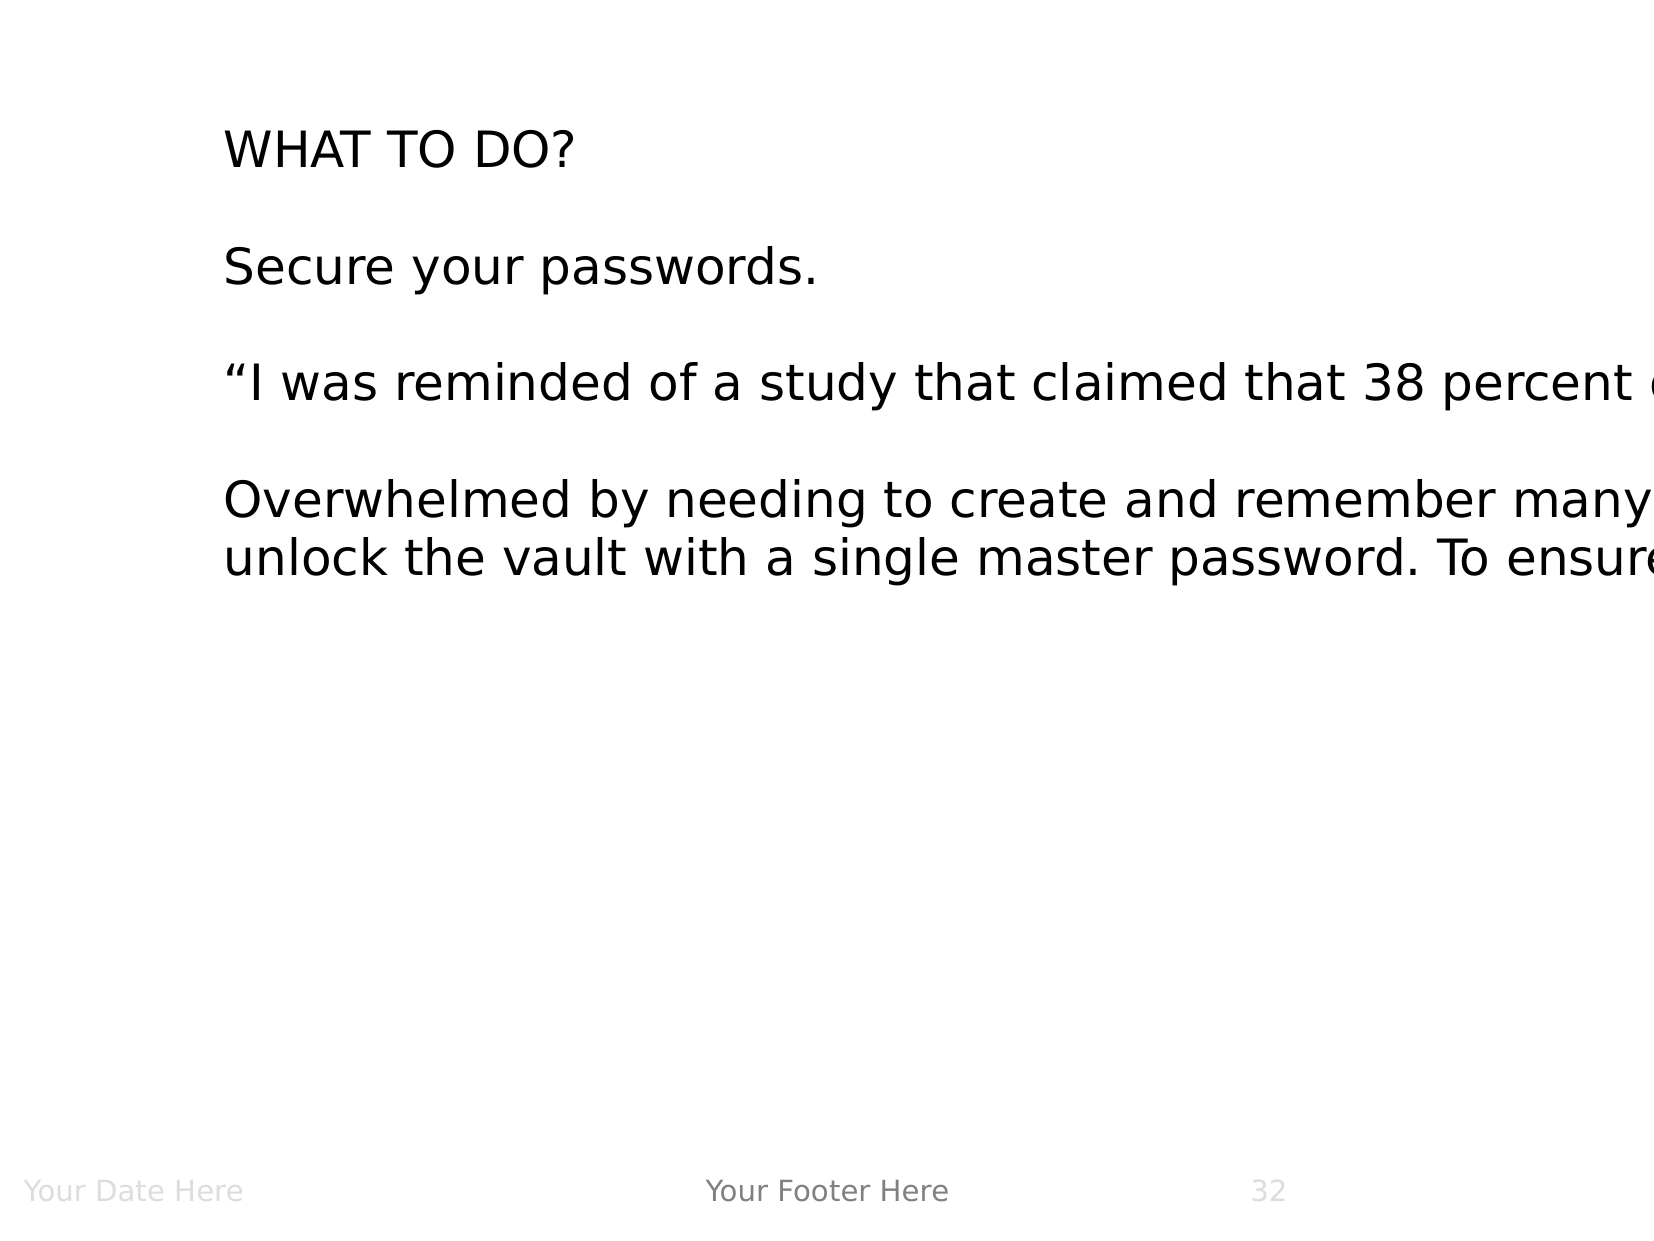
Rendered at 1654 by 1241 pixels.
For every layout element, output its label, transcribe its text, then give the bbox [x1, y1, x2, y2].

text_box Your Date Here [23, 1172, 409, 1241]
text_box WHAT TO DO? Secure your passwords. “I was reminded of a study that claimed that 38 percent of adults would rather do household chores, such as cleaning the toilet bowl or doing the dishes, than create a new username and password.” Overwhelmed by needing to create and remember many passwords, “I decided to install password-management software” called Ipassword, which is “essentially a password vault; you store all your passwords in its software. You unlock the vault with a single master password. To ensure that the passwords are totally secure, they are not stored at Ipassword’s offices in Canada, but on your machine in an encrypted file.” [208, 114, 1479, 1133]
text_box [1250, 1172, 1636, 1241]
text_box Your Footer Here [565, 1172, 1090, 1241]
